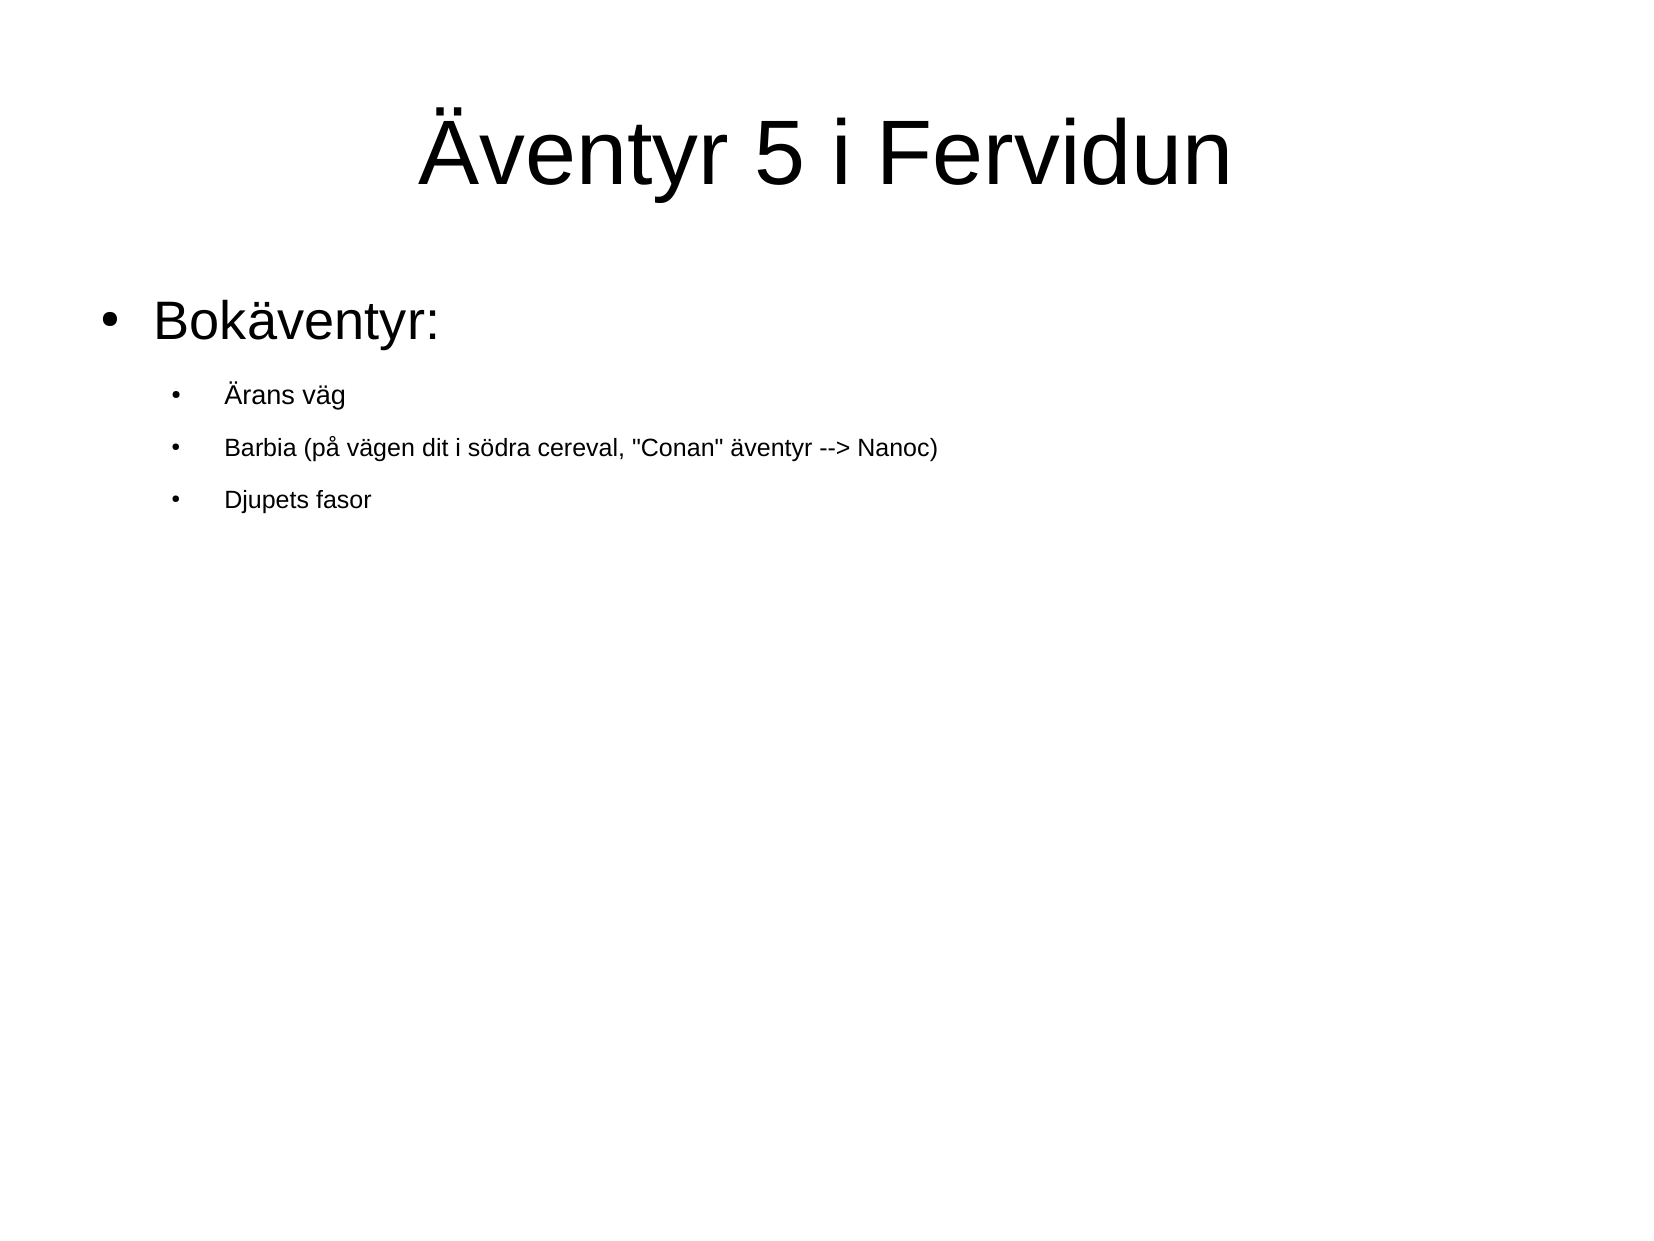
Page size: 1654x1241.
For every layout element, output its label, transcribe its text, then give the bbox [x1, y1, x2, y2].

list Bokäventyr: Ärans väg Barbia (på vägen dit i södra cereval, "Conan" äventyr --> Nanoc) Djupets fasor [82, 290, 1571, 1109]
title Äventyr 5 i Fervidun [82, 49, 1571, 257]
